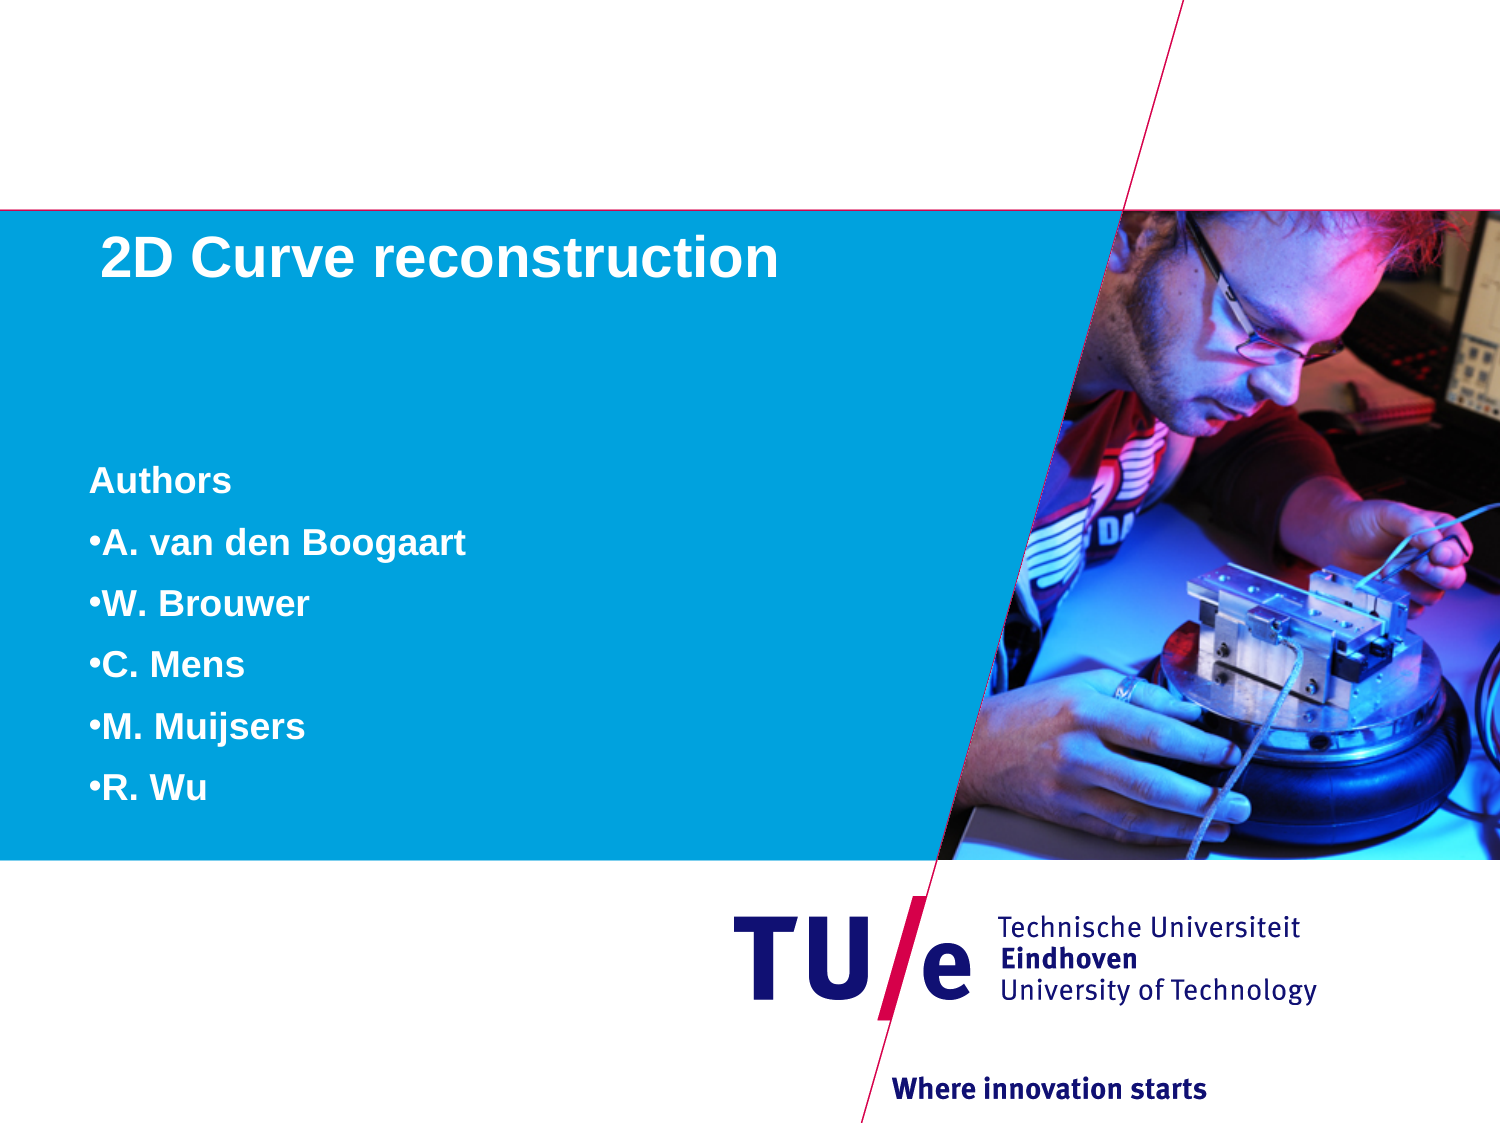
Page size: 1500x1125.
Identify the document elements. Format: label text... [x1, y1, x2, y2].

text_box Authors A. van den Boogaart W. Brouwer C. Mens M. Muijsers R. Wu [88, 456, 928, 850]
text_box 2D Curve reconstruction [100, 148, 1022, 571]
picture [0, 0, 1500, 1123]
